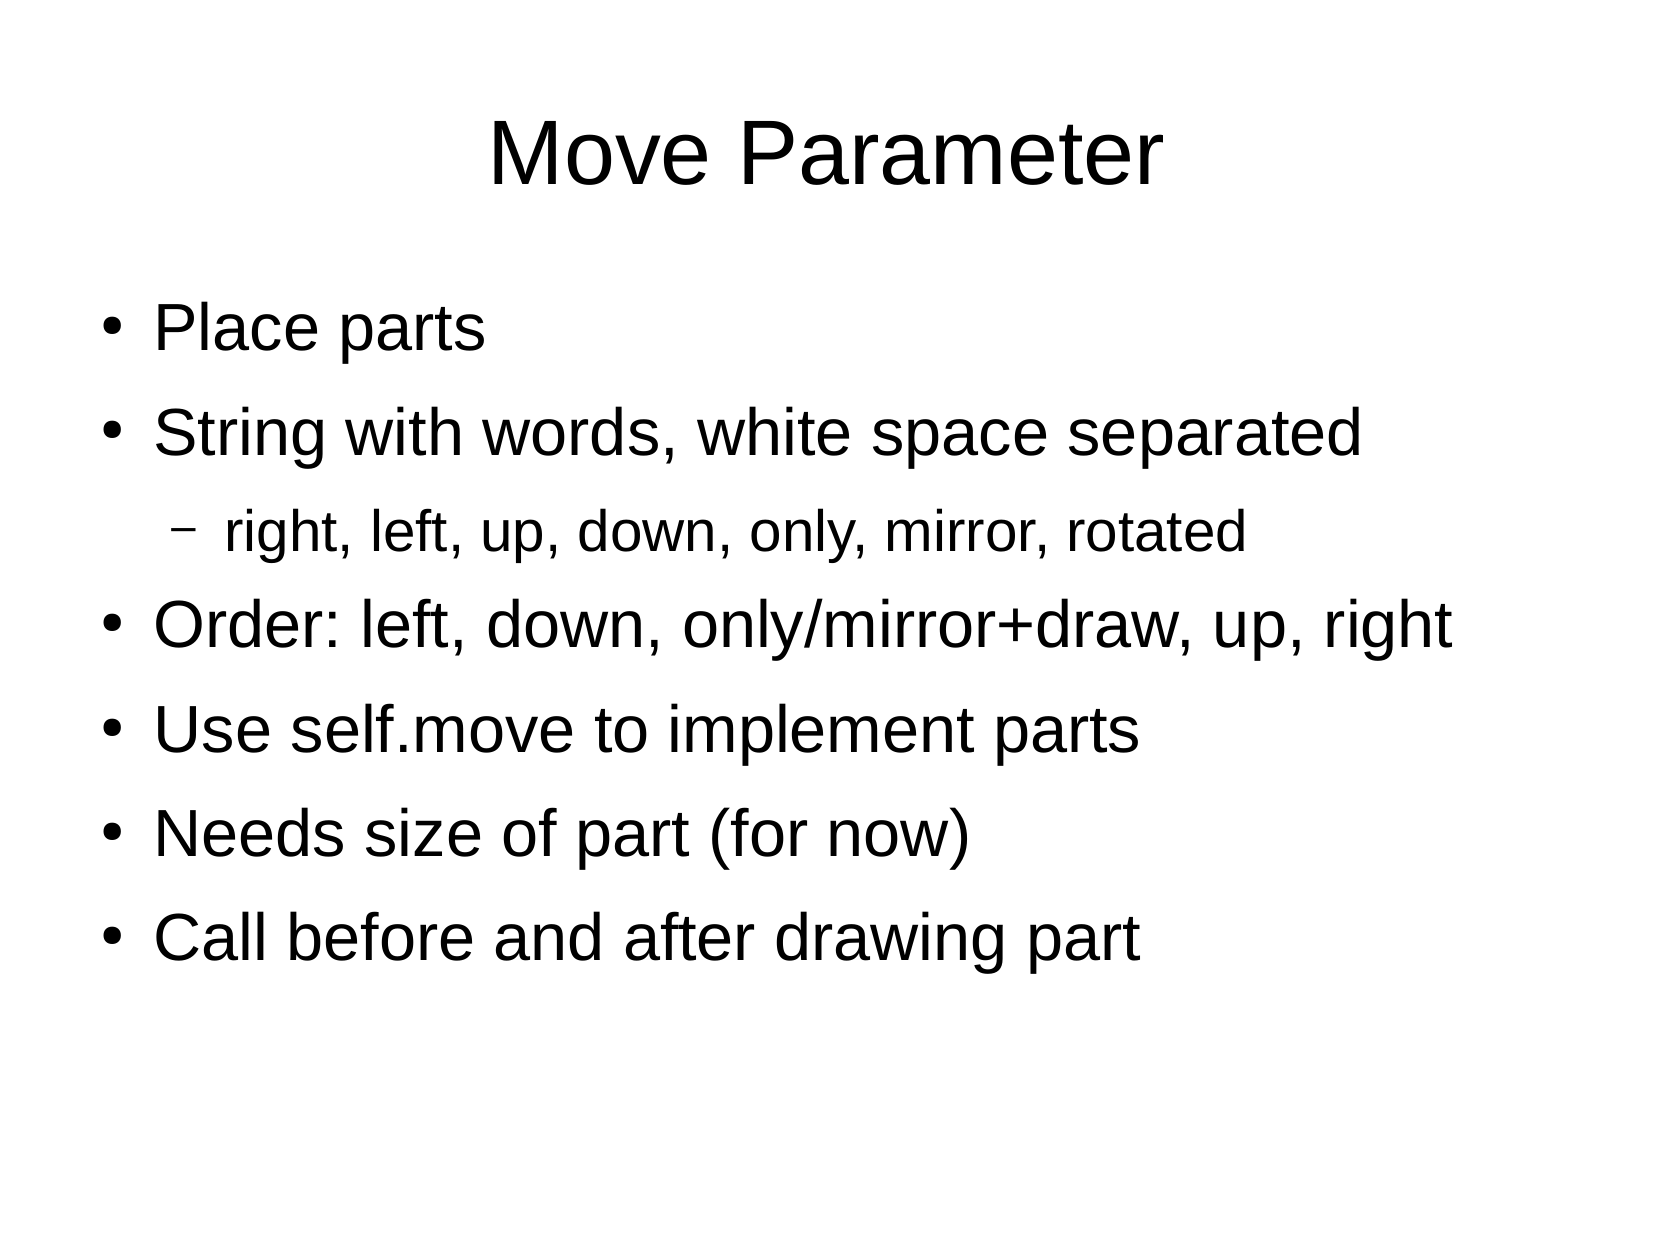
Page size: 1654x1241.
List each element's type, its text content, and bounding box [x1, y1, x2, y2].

list Place parts String with words, white space separated right, left, up, down, only, mirror, rotated Order: left, down, only/mirror+draw, up, right Use self.move to implement parts Needs size of part (for now) Call before and after drawing part [82, 290, 1571, 1010]
title Move Parameter [82, 49, 1571, 257]
